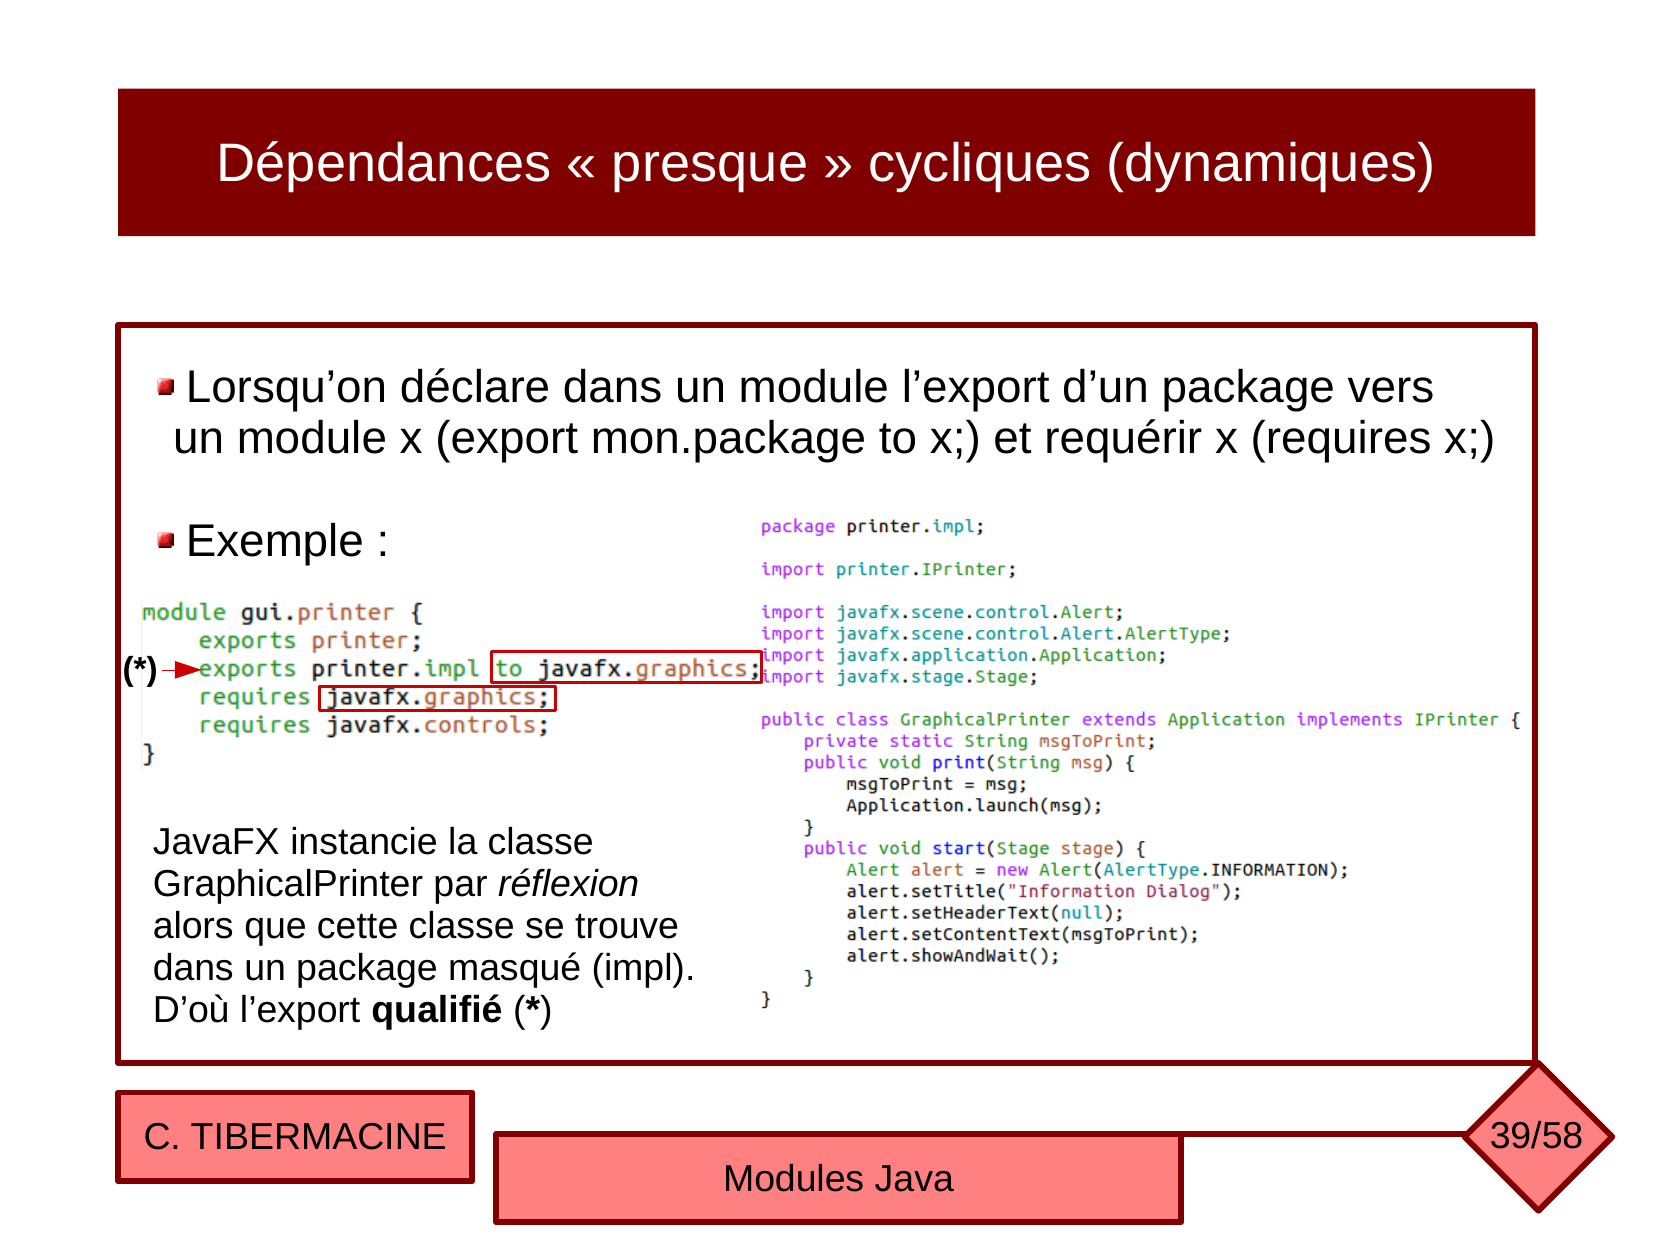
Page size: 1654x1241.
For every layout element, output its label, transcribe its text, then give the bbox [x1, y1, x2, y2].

text_box (*) [107, 642, 173, 695]
text_box Dépendances « presque » cycliques (dynamiques) [118, 88, 1536, 237]
picture [141, 518, 1525, 1013]
text_box [1464, 1126, 1475, 1148]
text_box [1491, 1164, 1586, 1211]
text_box <numéro>/58 [1475, 1107, 1654, 1164]
text_box JavaFX instancie la classe GraphicalPrinter par réflexion alors que cette classe se trouve dans un package masqué (impl). D’où l’export qualifié (*) [138, 813, 711, 1039]
text_box Modules Java [496, 1133, 1182, 1223]
text_box Lorsqu’on déclare dans un module l’export d’un package vers un module x (export mon.package to x;) et requérir x (requires x;) Exemple : [118, 324, 1536, 1063]
picture [157, 378, 174, 395]
text_box [1494, 1062, 1583, 1107]
picture [157, 532, 174, 548]
text_box C. TIBERMACINE [118, 1092, 473, 1182]
